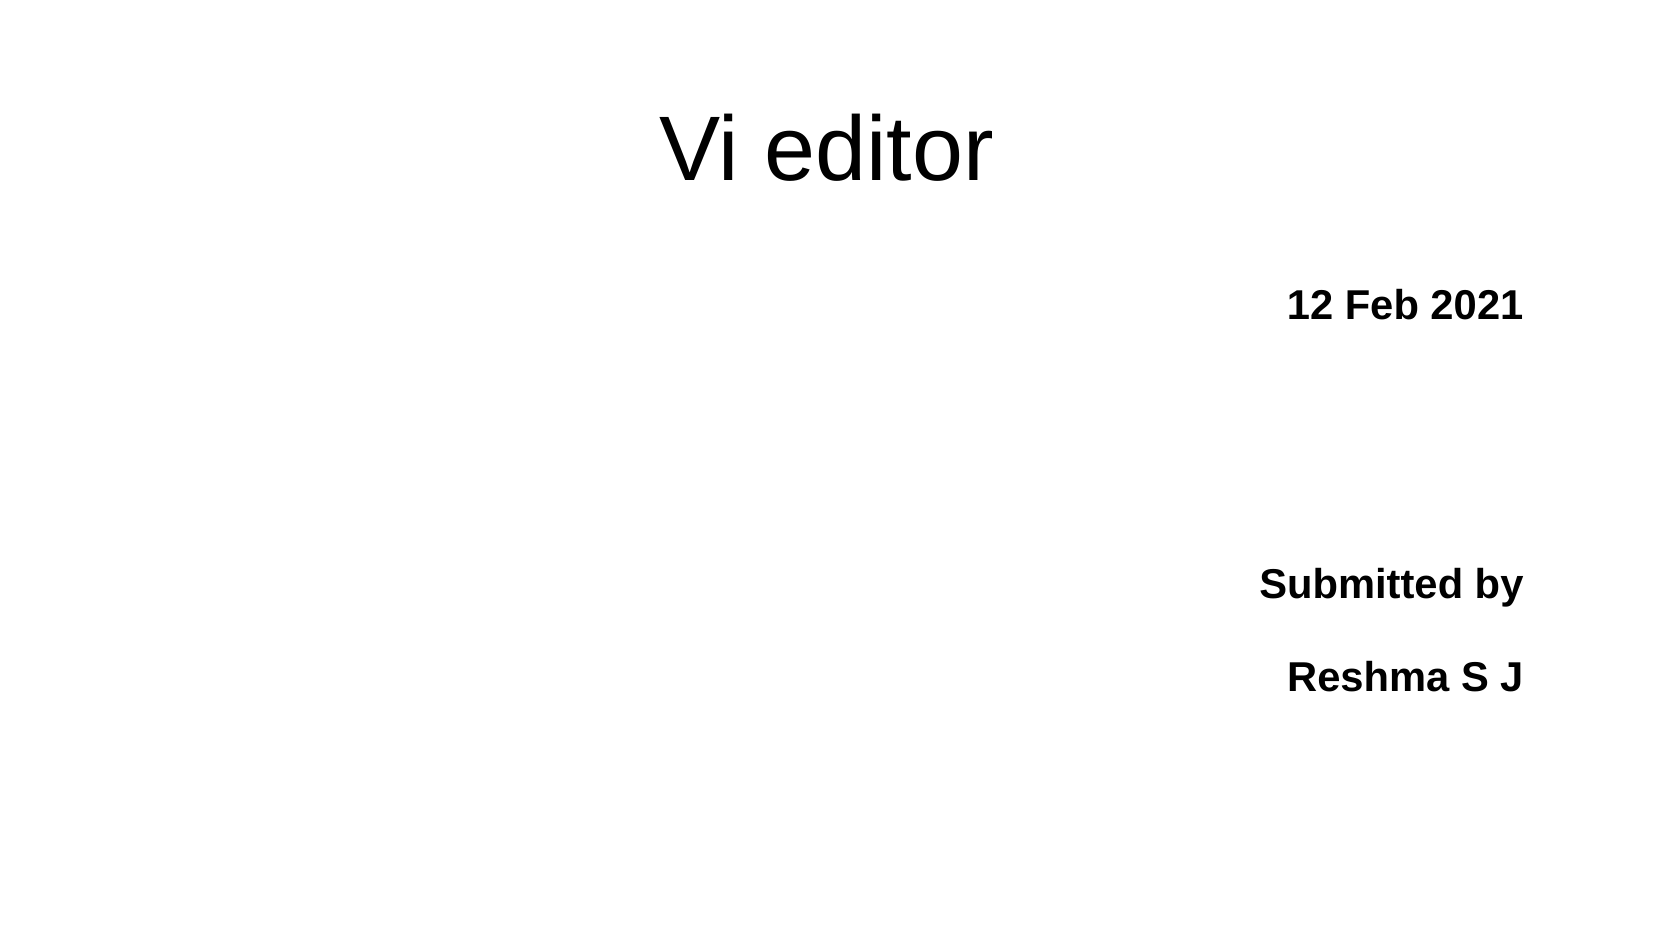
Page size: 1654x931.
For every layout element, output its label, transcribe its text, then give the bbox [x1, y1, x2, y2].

title Vi editor [82, 70, 1571, 227]
subtitle 12 Feb 2021 Submitted by Reshma S J [35, 217, 1524, 886]
